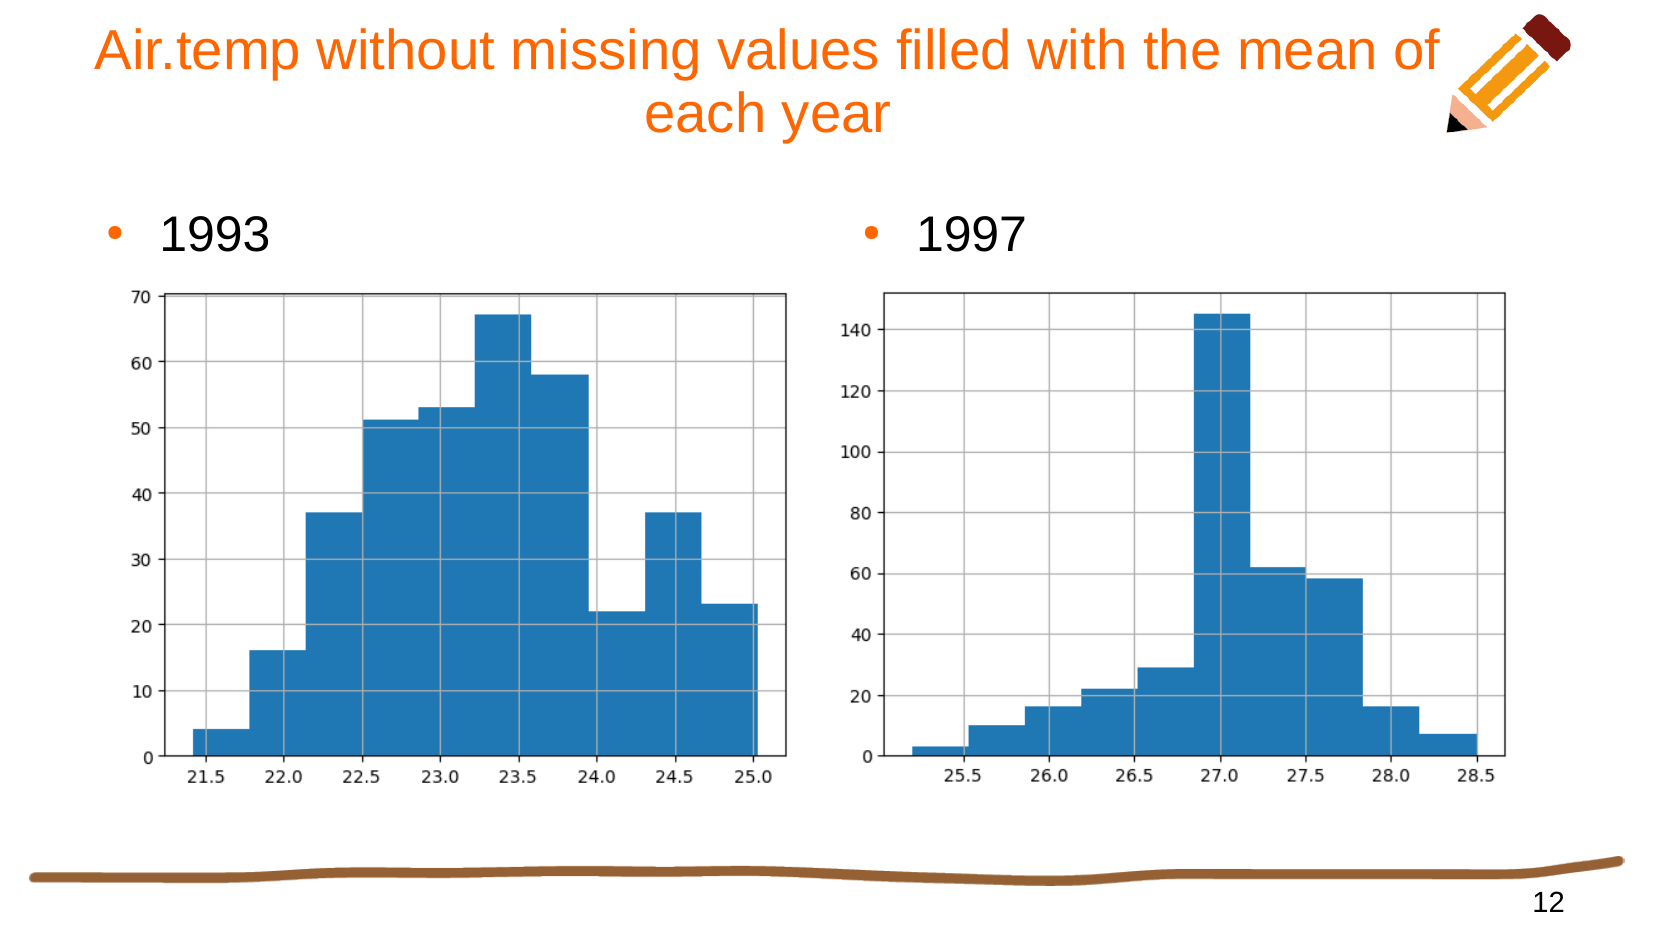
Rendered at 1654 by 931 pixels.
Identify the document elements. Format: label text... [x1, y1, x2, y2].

picture [118, 277, 798, 798]
picture [1446, 14, 1571, 133]
title Air.temp without missing values filled with the mean of each year [88, 18, 1447, 145]
picture [826, 280, 1517, 798]
list 1997 [845, 206, 1566, 266]
list 1993 [88, 206, 809, 266]
picture [29, 856, 1625, 886]
